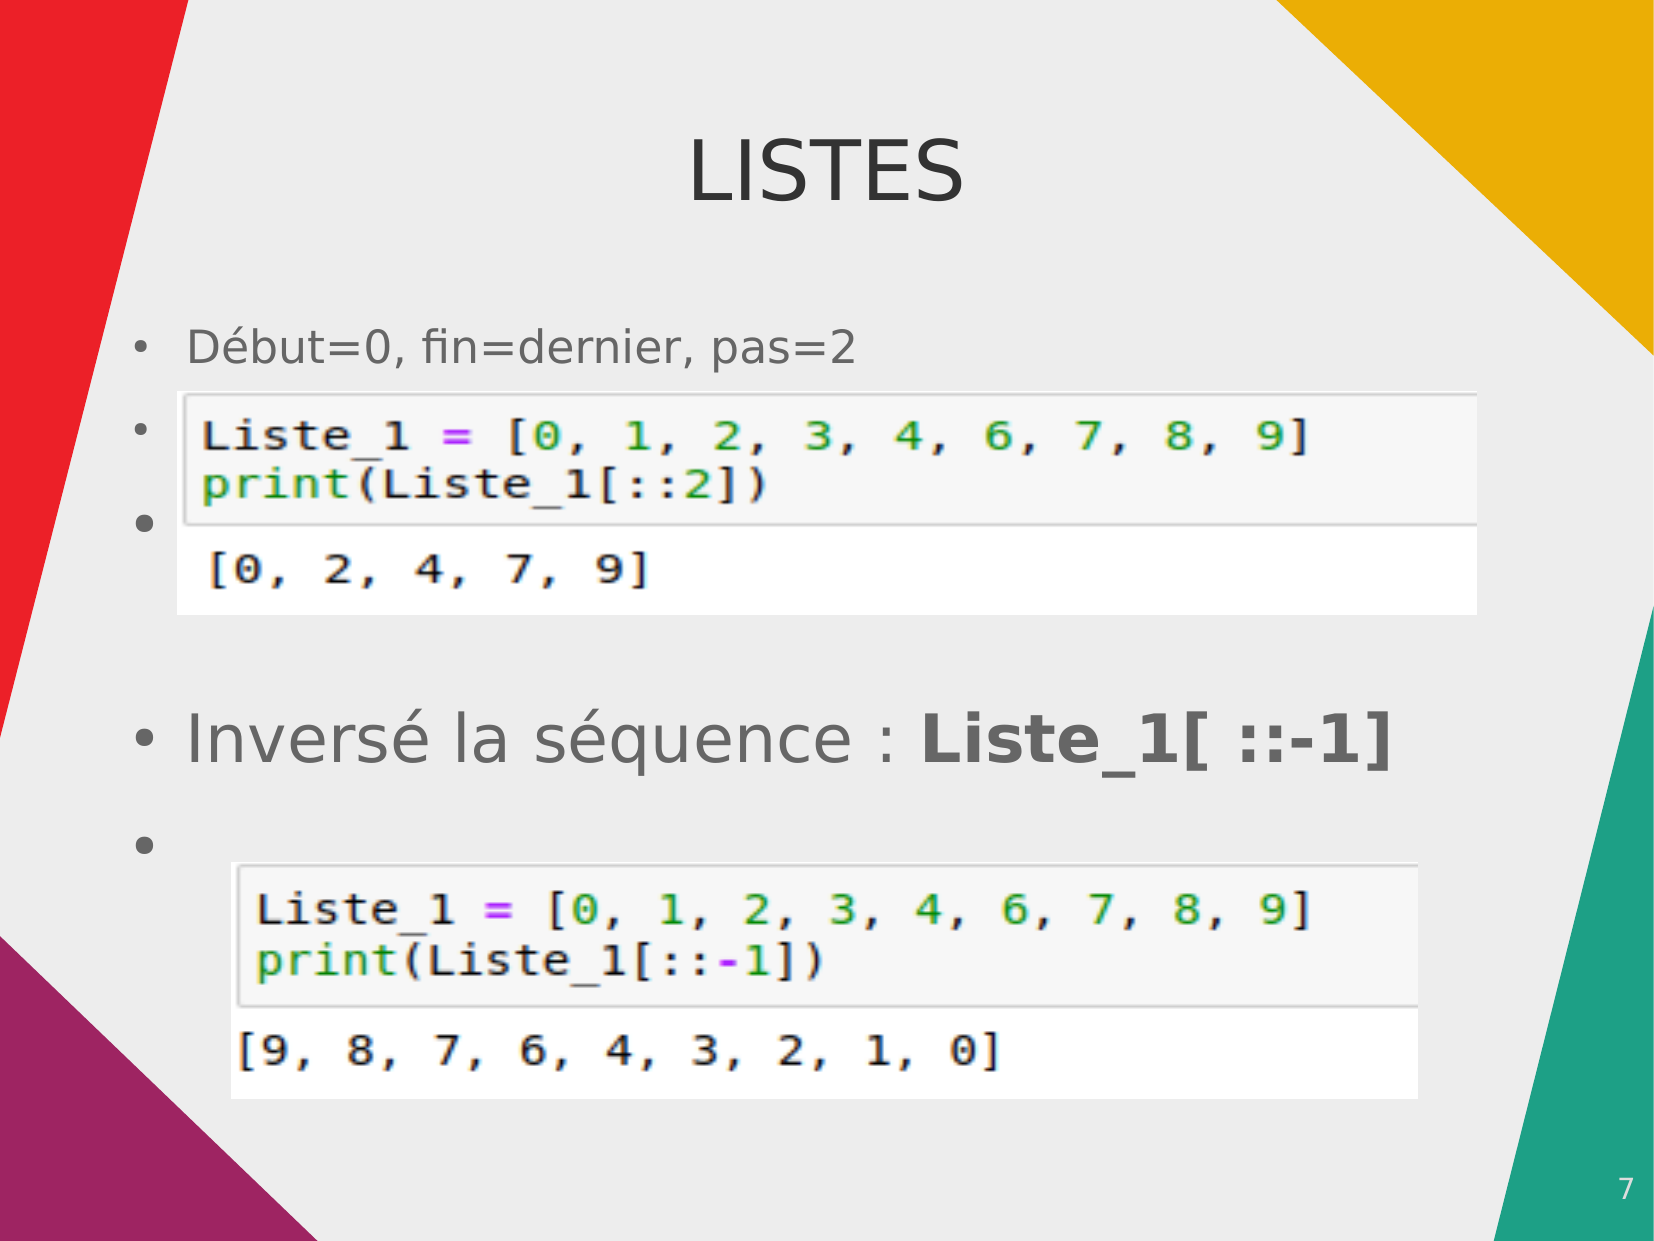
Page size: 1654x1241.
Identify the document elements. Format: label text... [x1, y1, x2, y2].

picture [177, 391, 1477, 615]
title LISTES [114, 73, 1539, 271]
list Début=0, fin=dernier, pas=2 Liste_1[::2] Inversé la séquence : Liste_1[ ::-1] [114, 320, 1539, 1052]
picture [231, 862, 1418, 1099]
